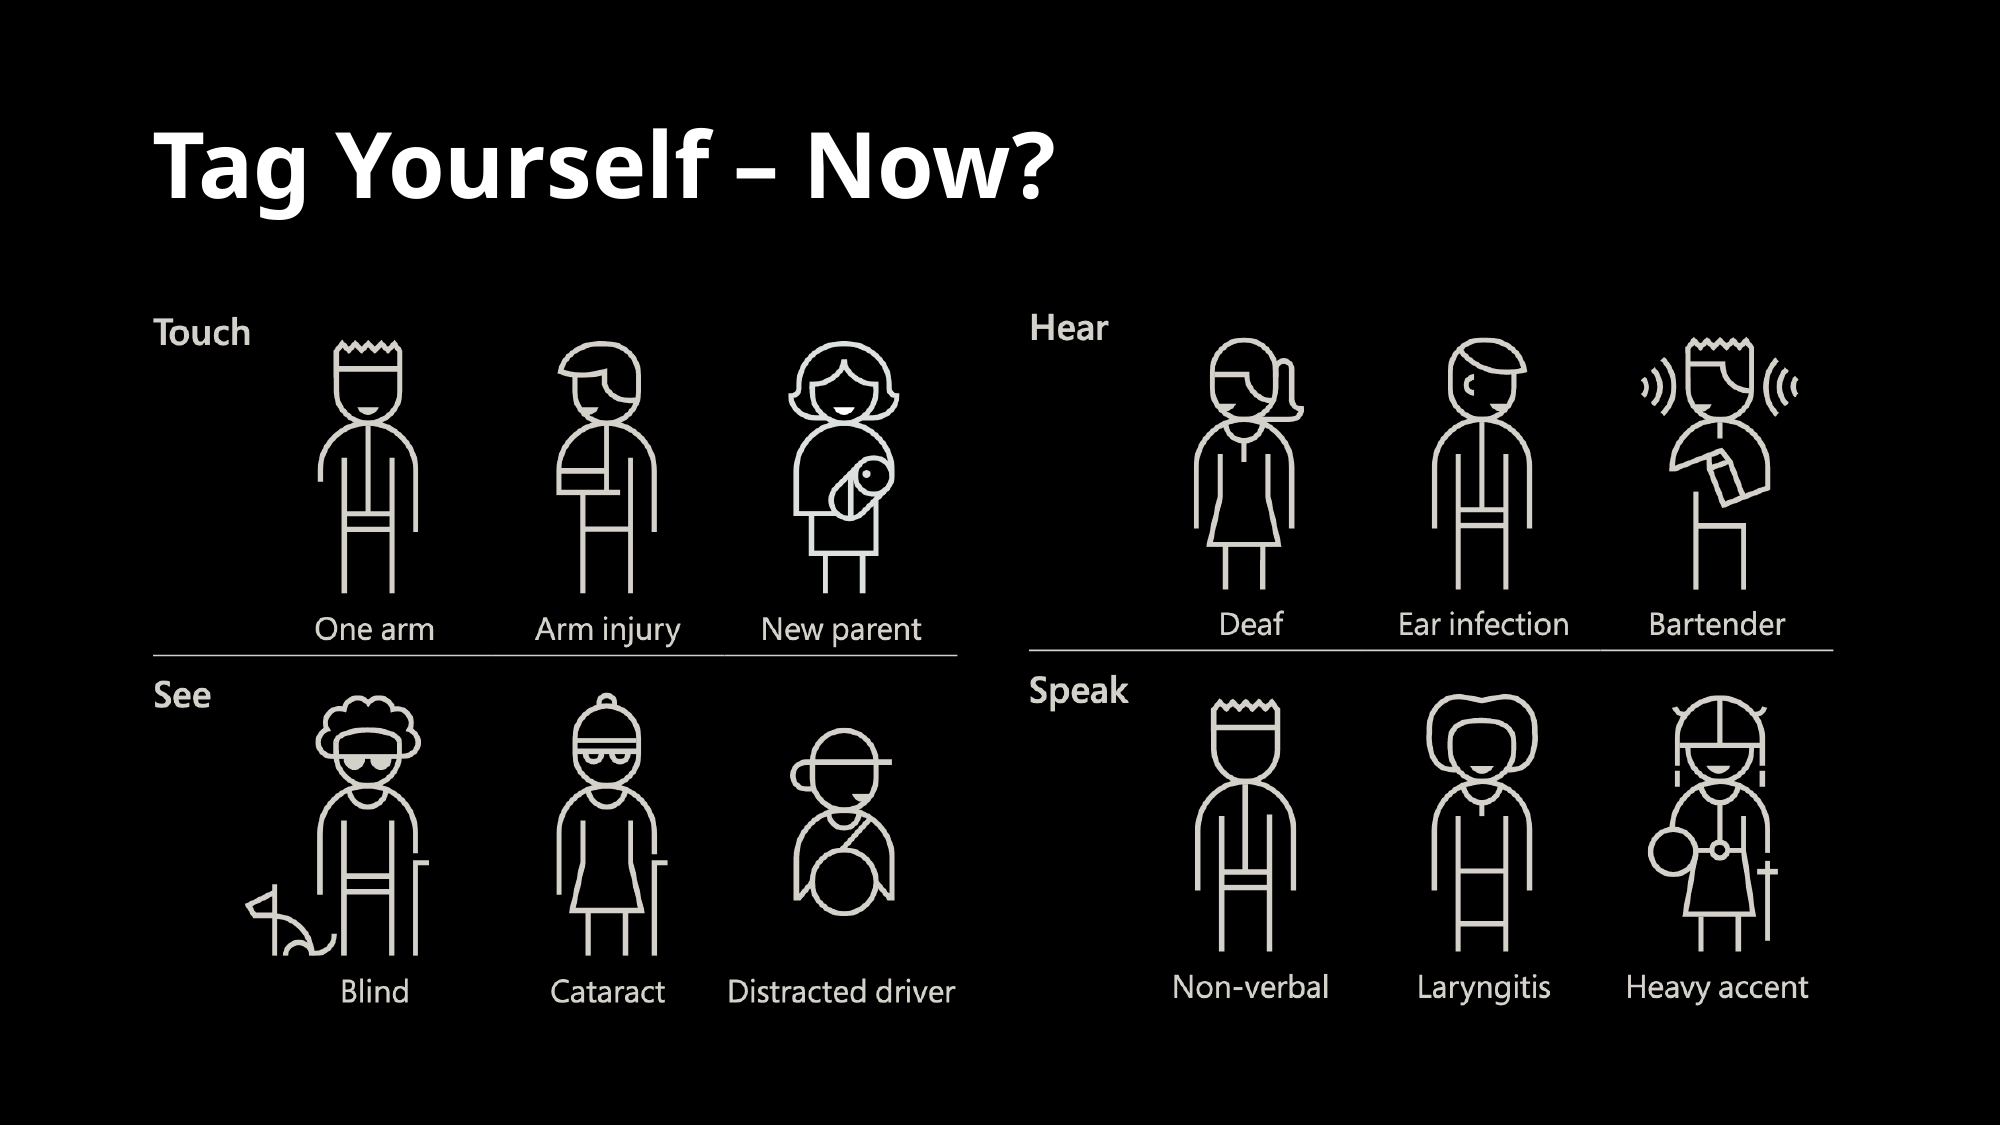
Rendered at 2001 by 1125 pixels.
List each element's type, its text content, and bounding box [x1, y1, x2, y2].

picture [144, 299, 1855, 1014]
title Tag Yourself – Now? [137, 59, 1863, 278]
